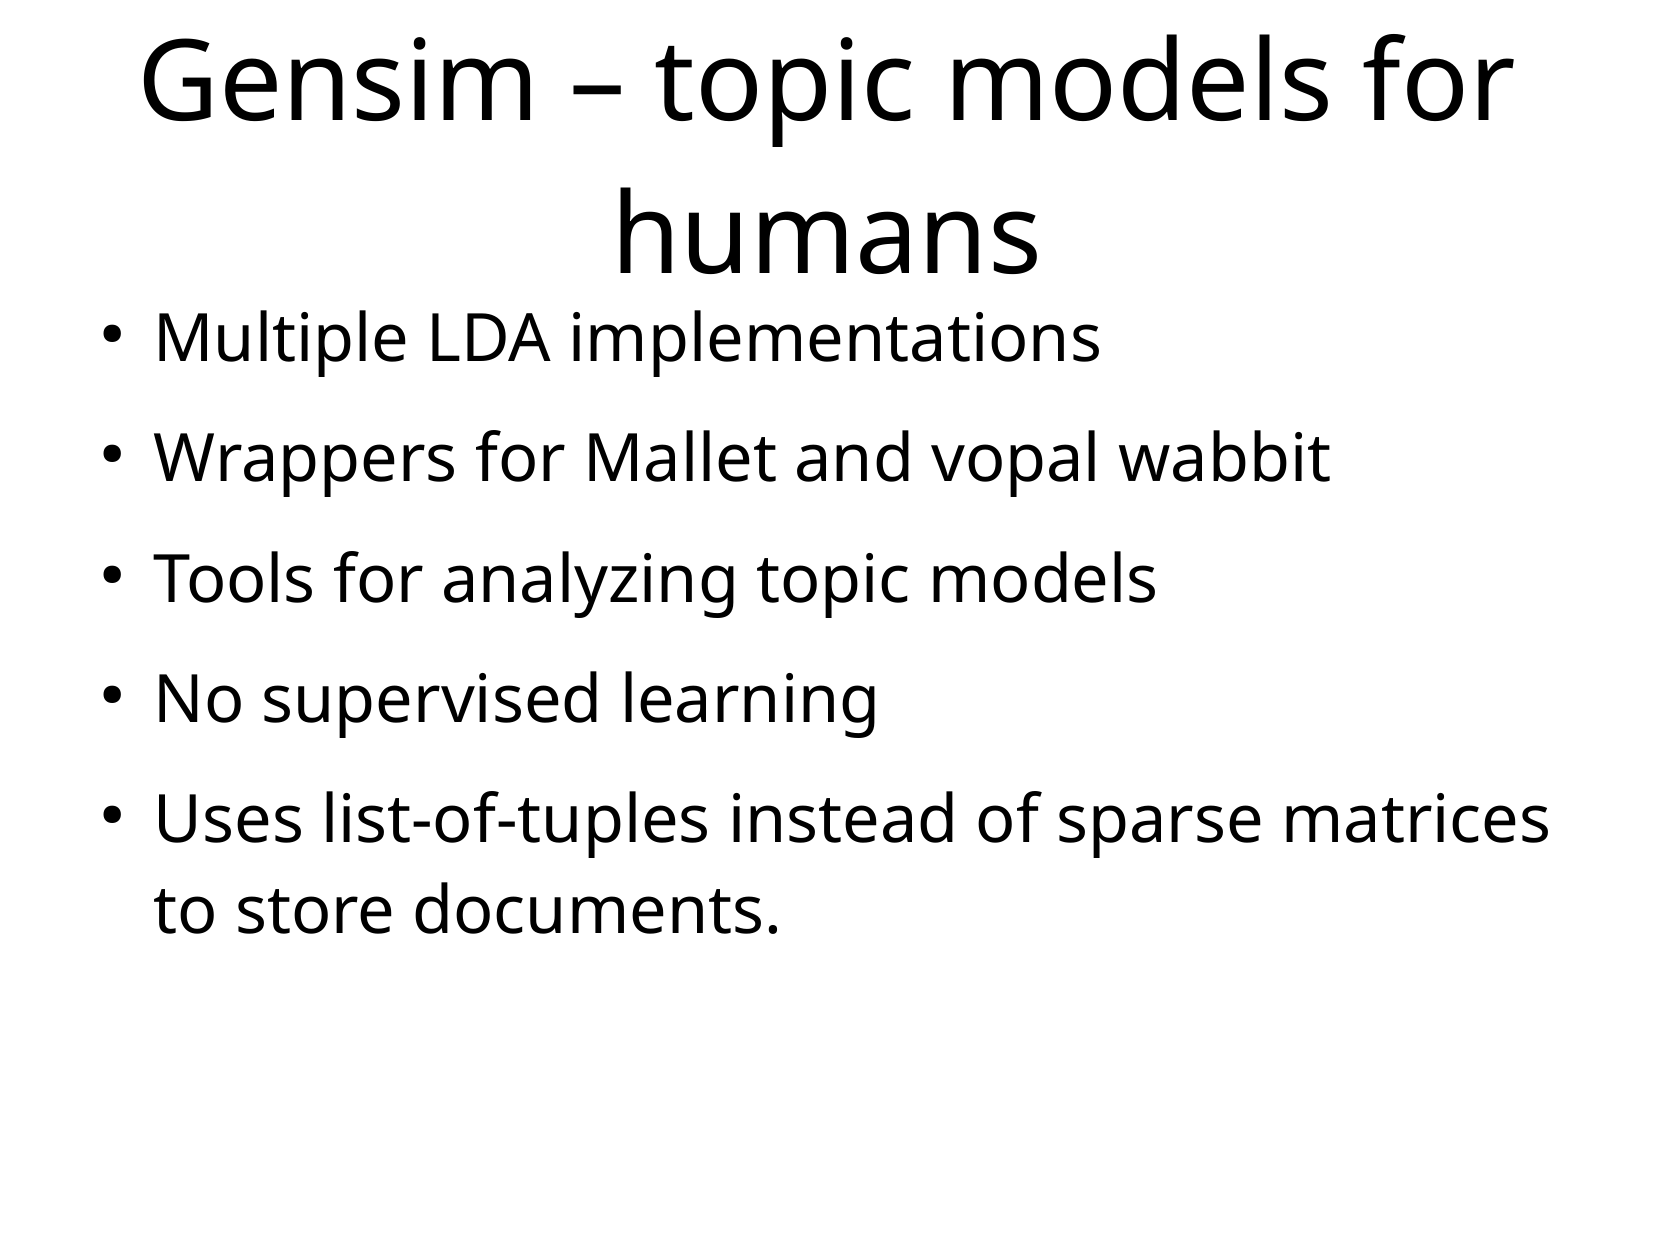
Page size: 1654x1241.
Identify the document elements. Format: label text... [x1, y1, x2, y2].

list Multiple LDA implementations Wrappers for Mallet and vopal wabbit Tools for analyzing topic models No supervised learning Uses list-of-tuples instead of sparse matrices to store documents. [82, 290, 1571, 1010]
title Gensim – topic models for humans [82, 40, 1571, 266]
